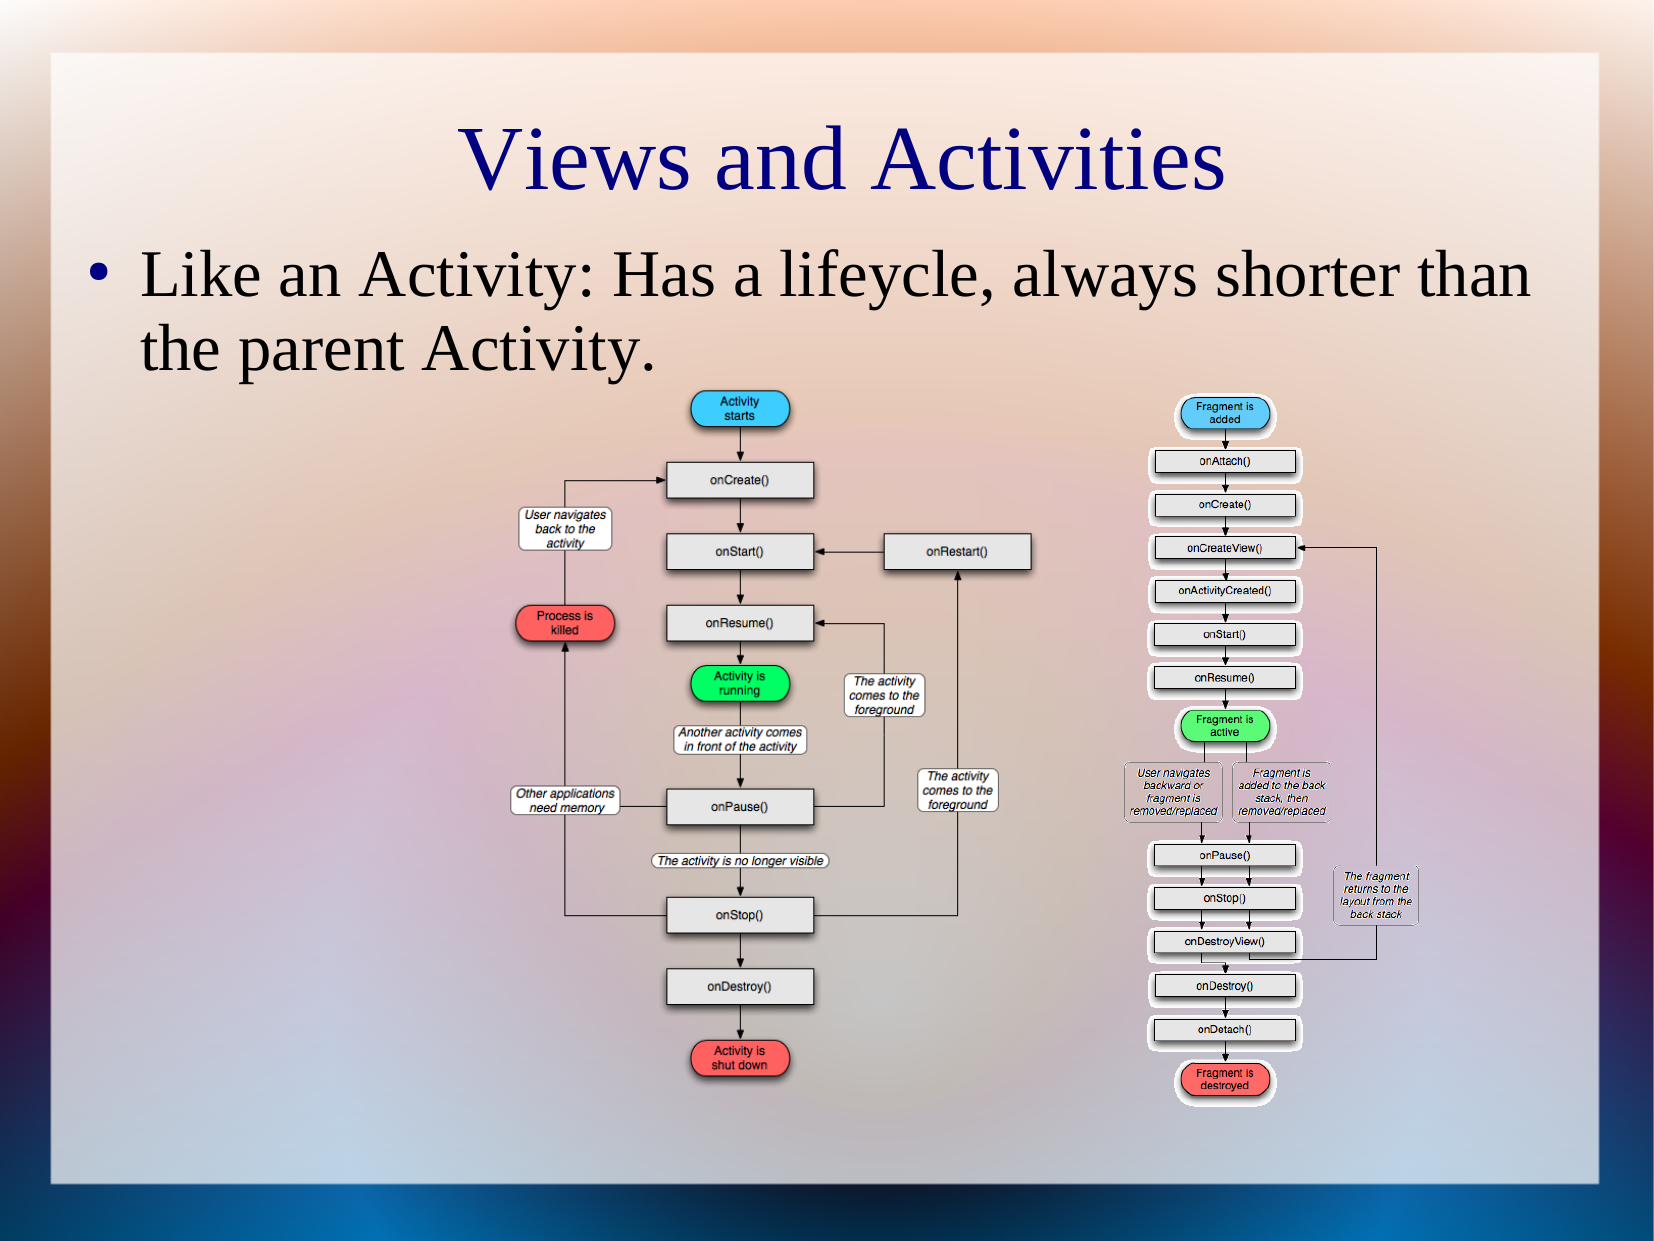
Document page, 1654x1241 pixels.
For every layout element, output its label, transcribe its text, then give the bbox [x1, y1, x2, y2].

picture [0, 0, 1654, 1241]
title Views and Activities [82, 55, 1571, 263]
list Like an Activity: Has a lifeycle, always shorter than the parent Activity. [69, 236, 1570, 1175]
